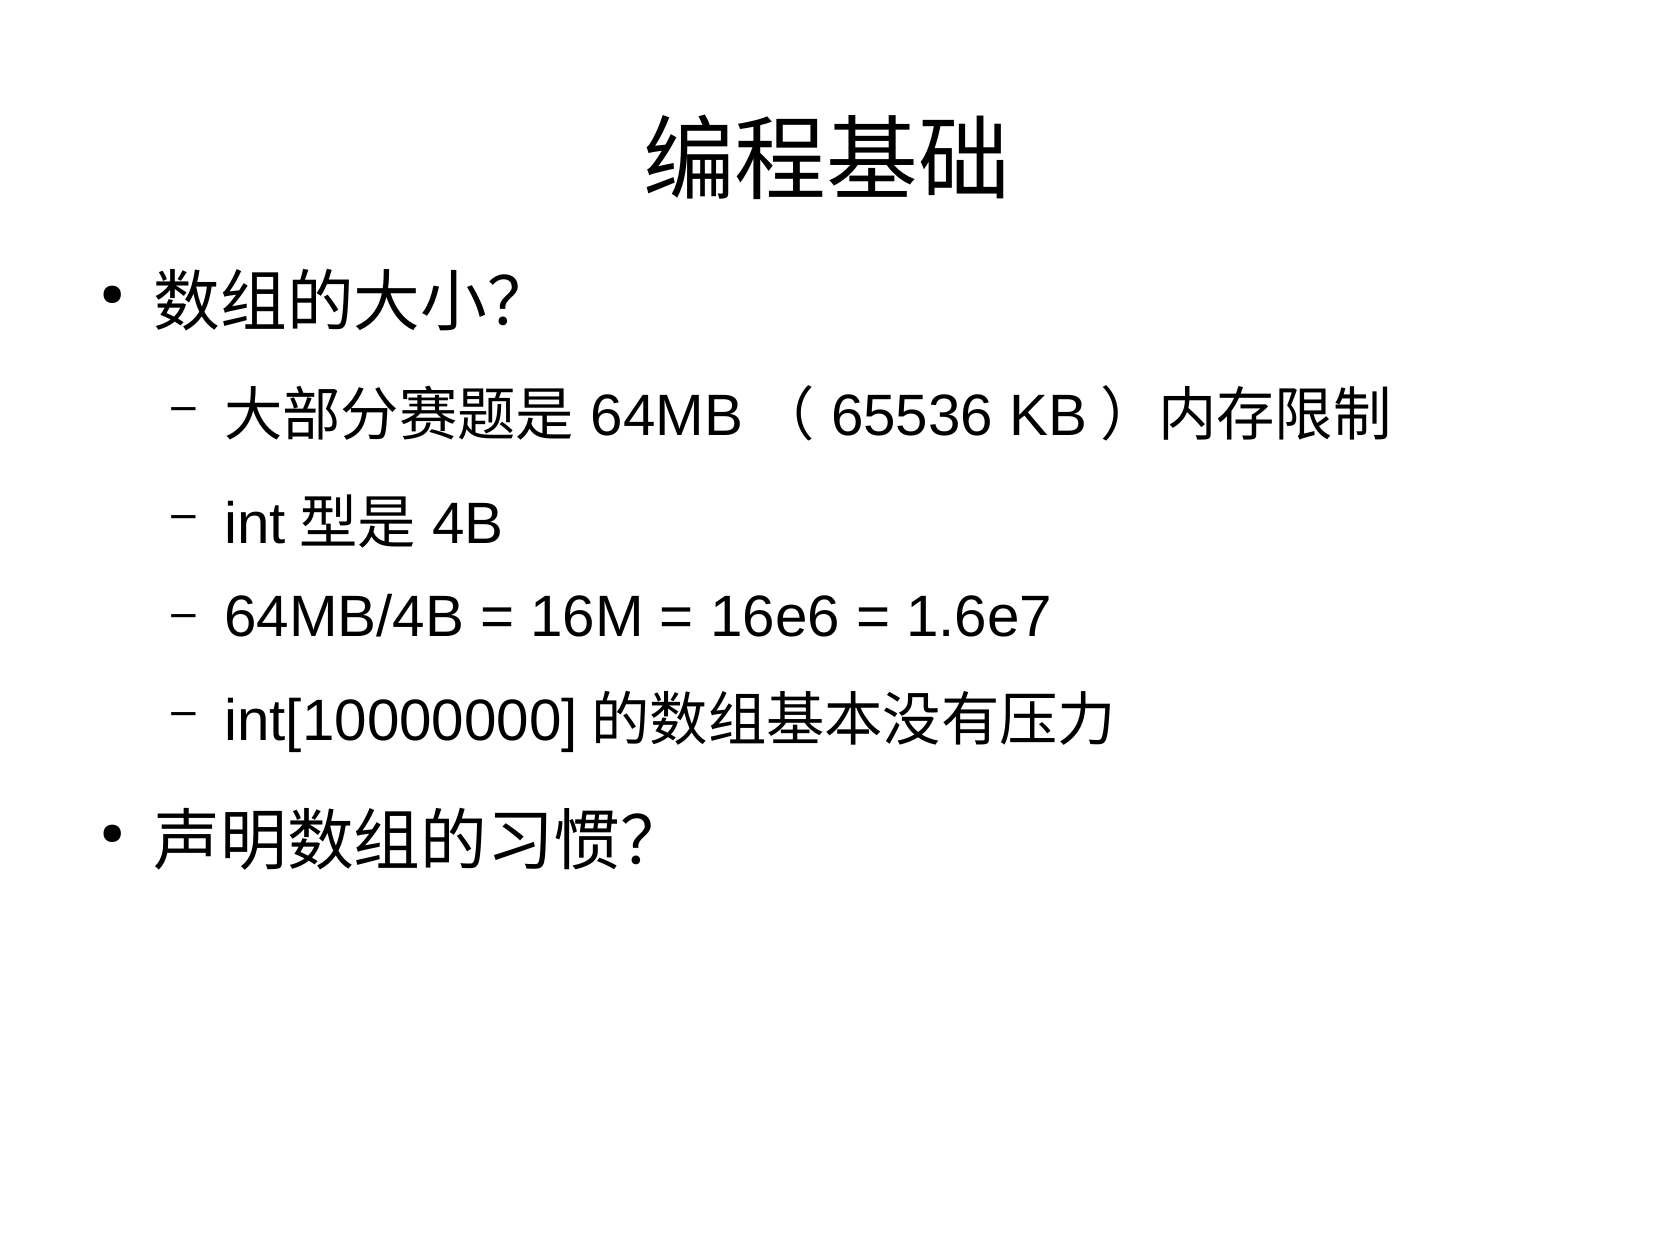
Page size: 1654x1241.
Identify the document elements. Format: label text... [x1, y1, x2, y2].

list 数组的大小？ 大部分赛题是64MB（65536 KB）内存限制 int型是4B 64MB/4B = 16M = 16e6 = 1.6e7 int[10000000]的数组基本没有压力 声明数组的习惯？ [82, 248, 1571, 1182]
title 编程基础 [82, 49, 1571, 248]
